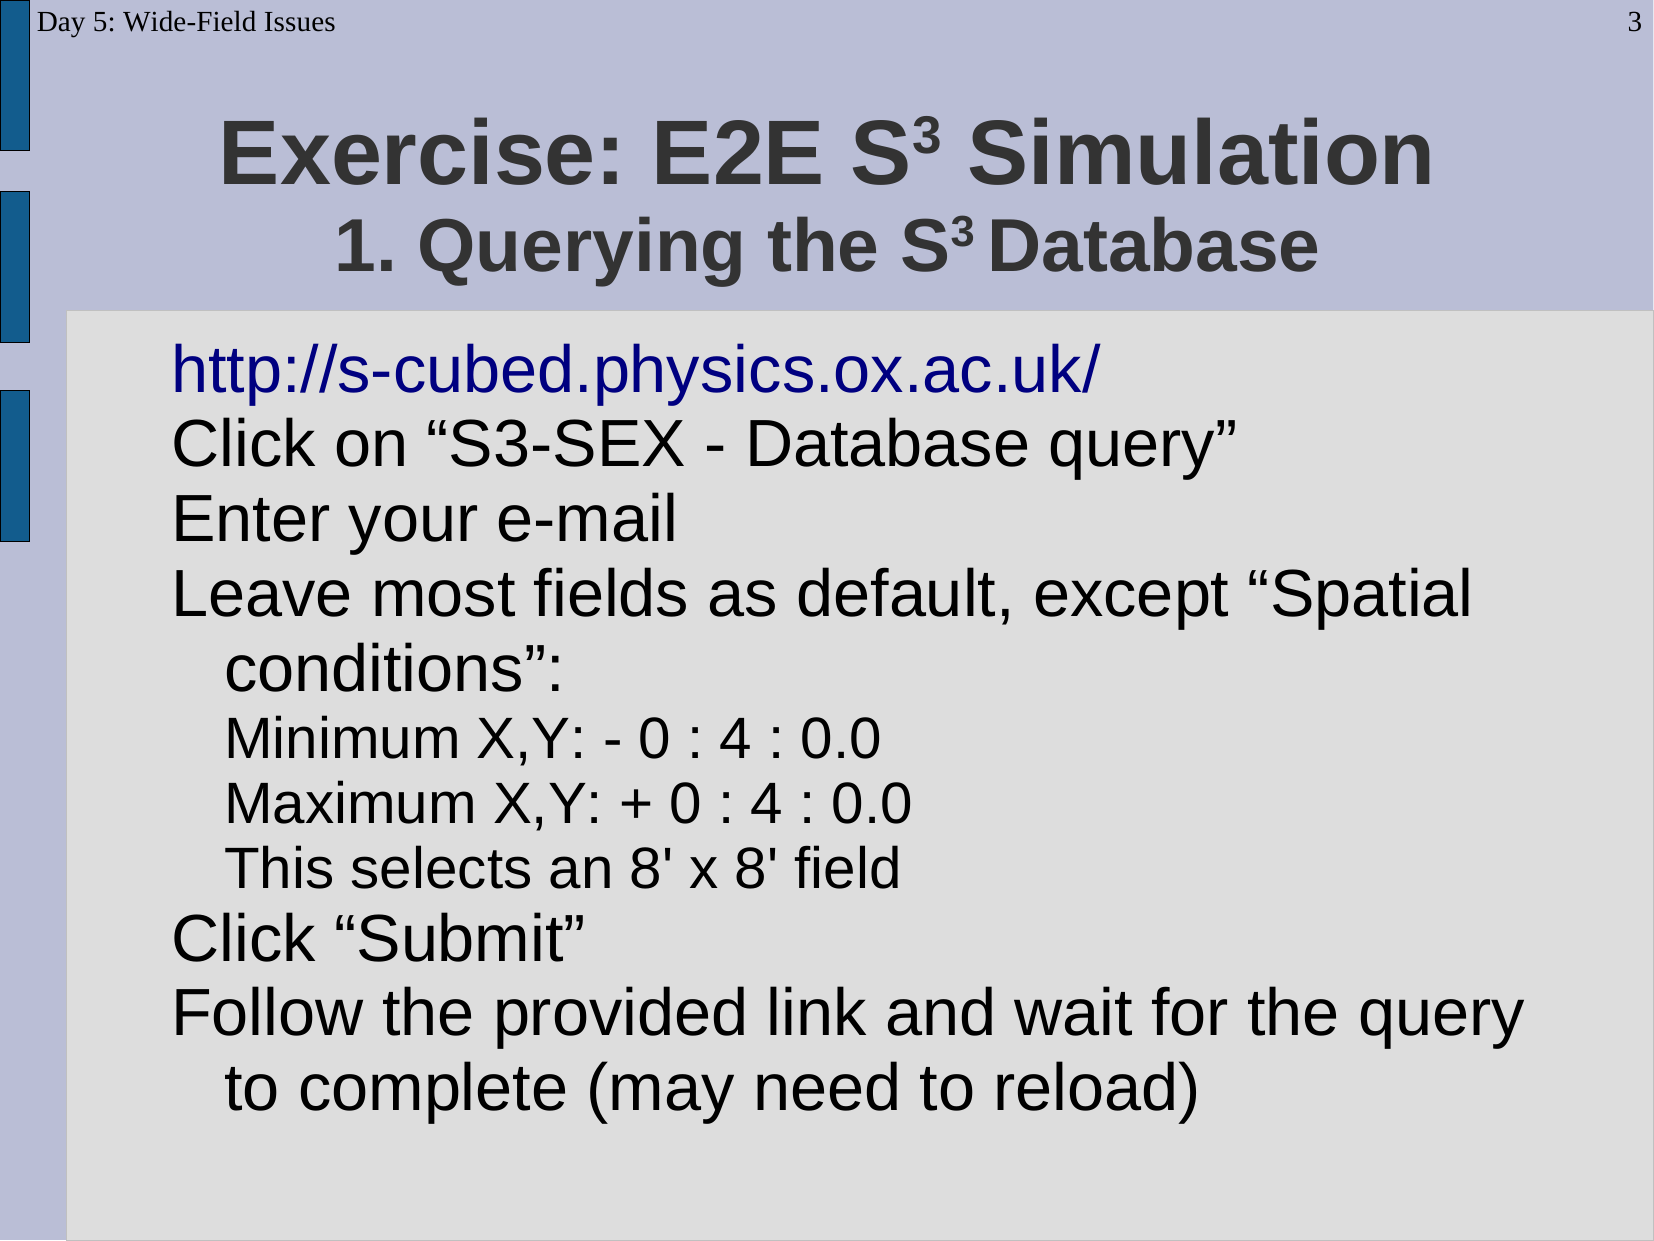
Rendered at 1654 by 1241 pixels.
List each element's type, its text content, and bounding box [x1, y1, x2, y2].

list http://s-cubed.physics.ox.ac.uk/ Click on “S3-SEX - Database query” Enter your e-mail Leave most fields as default, except “Spatial conditions”: Minimum X,Y: - 0 : 4 : 0.0 Maximum X,Y: + 0 : 4 : 0.0 This selects an 8' x 8' field Click “Submit” Follow the provided link and wait for the query to complete (may need to reload) [153, 331, 1566, 1214]
title Exercise: E2E S3 Simulation 1. Querying the S3 Database [121, 86, 1534, 303]
